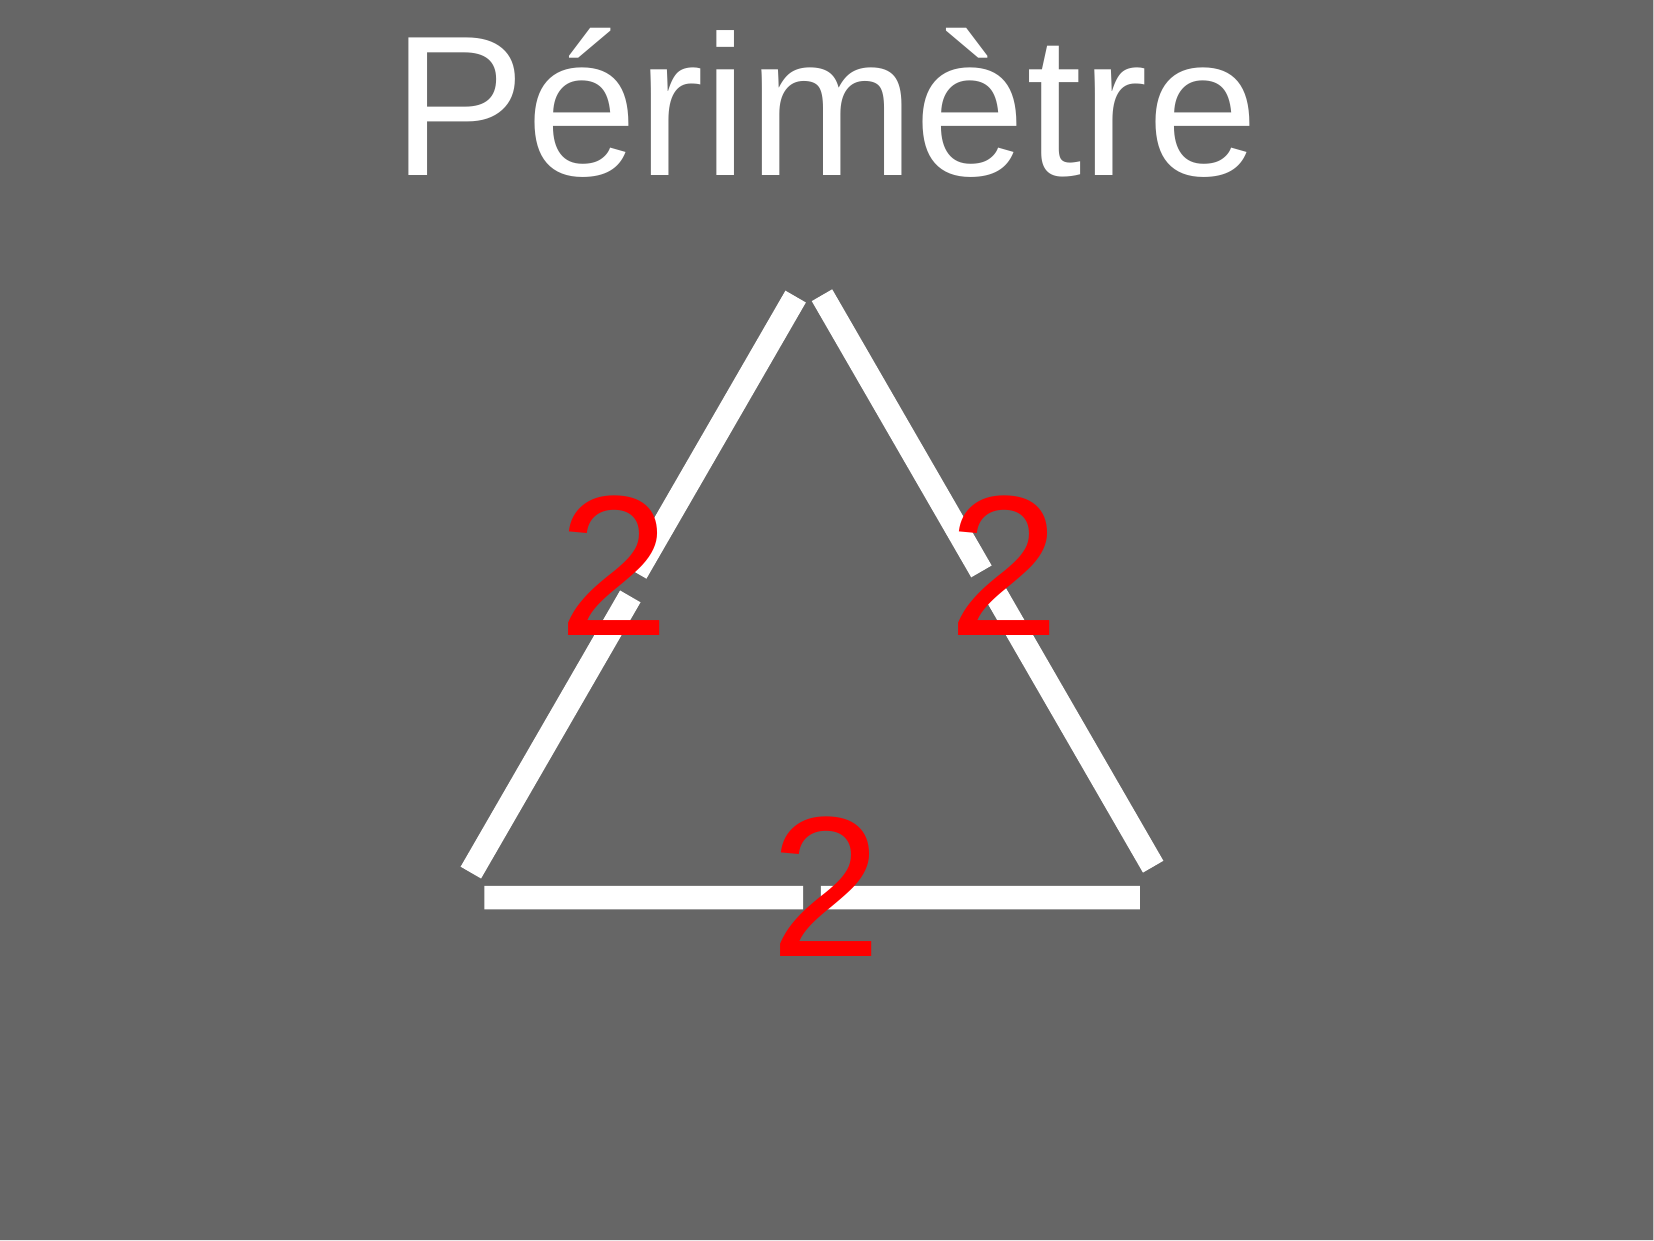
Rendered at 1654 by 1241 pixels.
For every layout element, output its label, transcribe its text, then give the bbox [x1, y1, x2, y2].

title Périmètre [353, 0, 1300, 237]
text_box 2 [544, 446, 686, 686]
text_box [0, 0, 1654, 1241]
text_box 2 [933, 446, 1075, 686]
text_box 2 [755, 767, 897, 1007]
